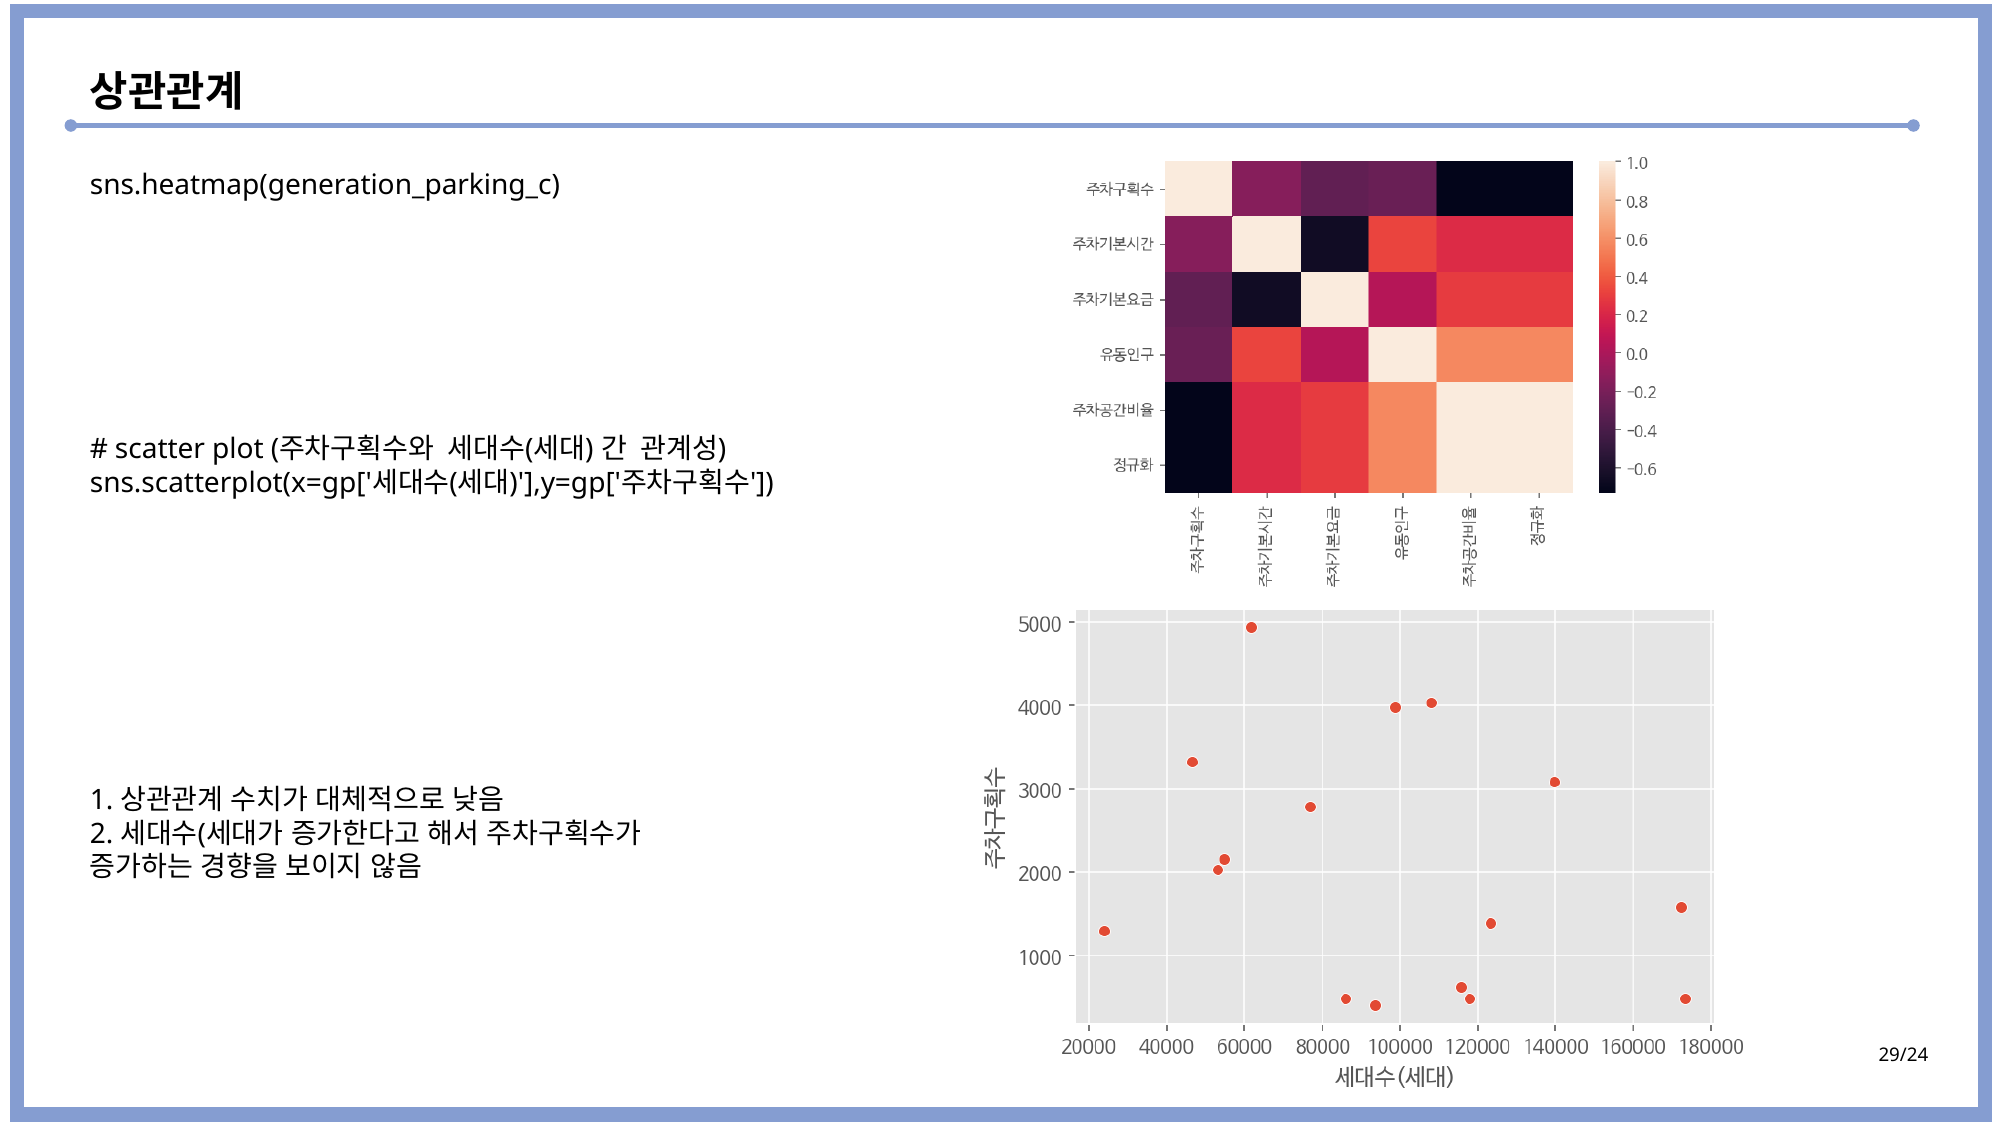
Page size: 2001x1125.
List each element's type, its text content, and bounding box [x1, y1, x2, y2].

text_box # scatter plot (주차구획수와 세대수(세대) 간 관계성) sns.scatterplot(x=gp['세대수(세대)'],y=gp['주차구획수']) [74, 423, 1372, 506]
picture [971, 145, 1757, 1104]
text_box sns.heatmap(generation_parking_c) [74, 158, 1061, 208]
text_box 1. 상관관계 수치가 대체적으로 낮음 2. 세대수(세대가 증가한다고 해서 주차구획수가 증가하는 경향을 보이지 않음 [74, 773, 1083, 890]
text_box 상관관계 [74, 57, 865, 123]
